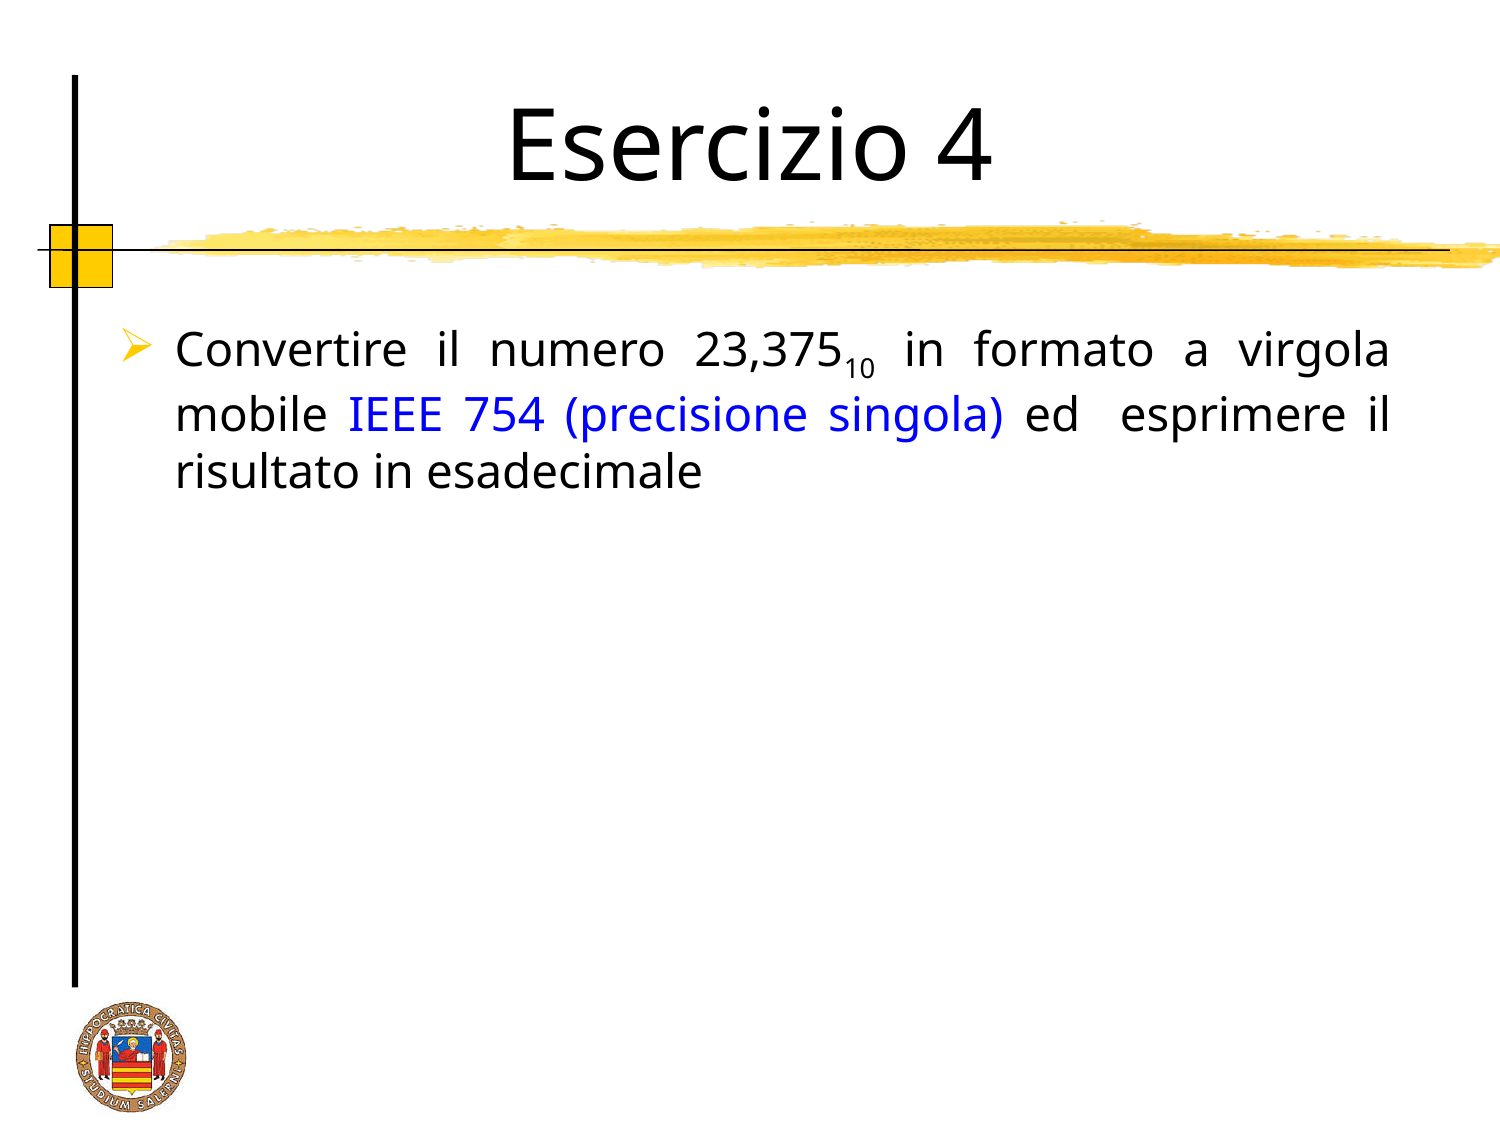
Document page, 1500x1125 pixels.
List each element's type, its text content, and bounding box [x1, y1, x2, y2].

picture [150, 215, 1500, 279]
title Esercizio 4 [99, 108, 1400, 209]
list Convertire il numero 23,37510 in formato a virgola mobile IEEE 754 (precisione singola) ed esprimere il risultato in esadecimale [103, 311, 1407, 1012]
picture [75, 999, 187, 1113]
